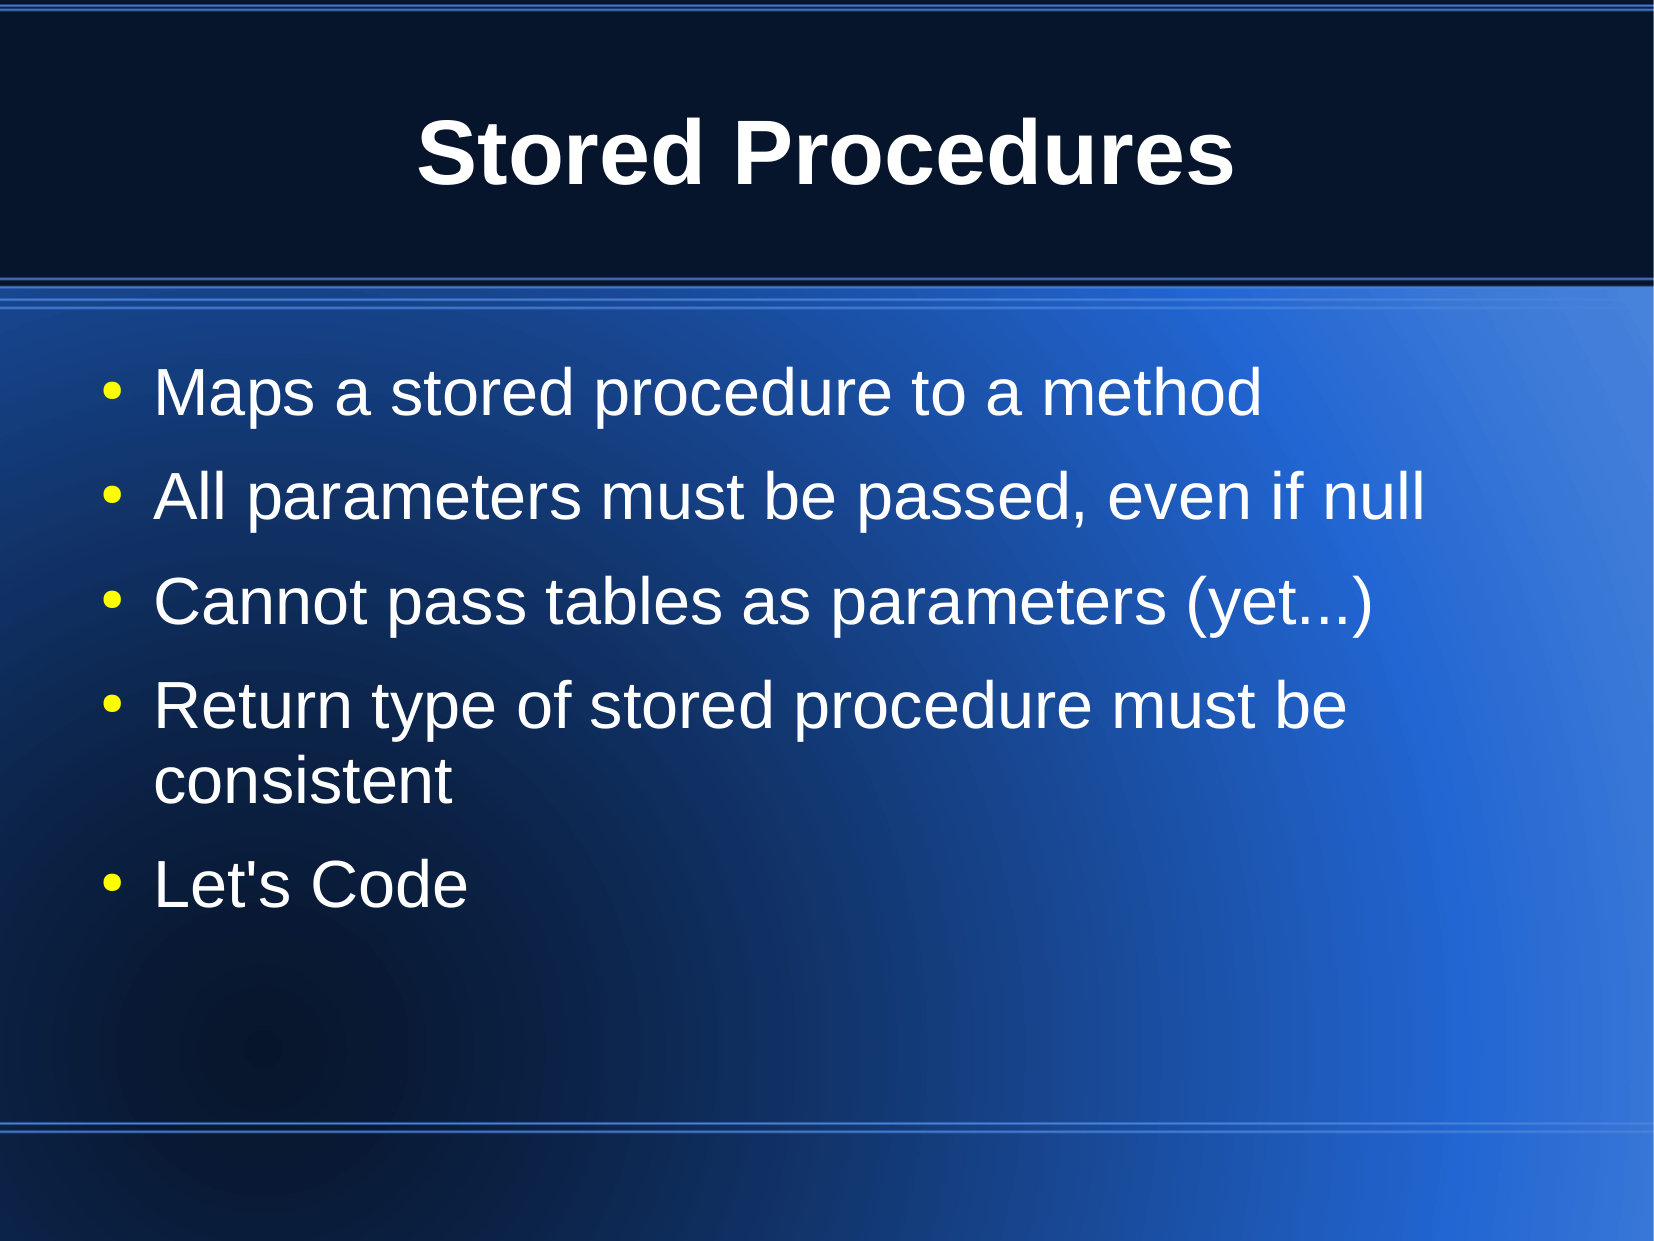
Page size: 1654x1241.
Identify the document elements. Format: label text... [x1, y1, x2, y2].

list Maps a stored procedure to a method All parameters must be passed, even if null Cannot pass tables as parameters (yet...) Return type of stored procedure must be consistent Let's Code [82, 355, 1571, 1058]
title Stored Procedures [82, 49, 1571, 257]
picture [0, 0, 1654, 1241]
